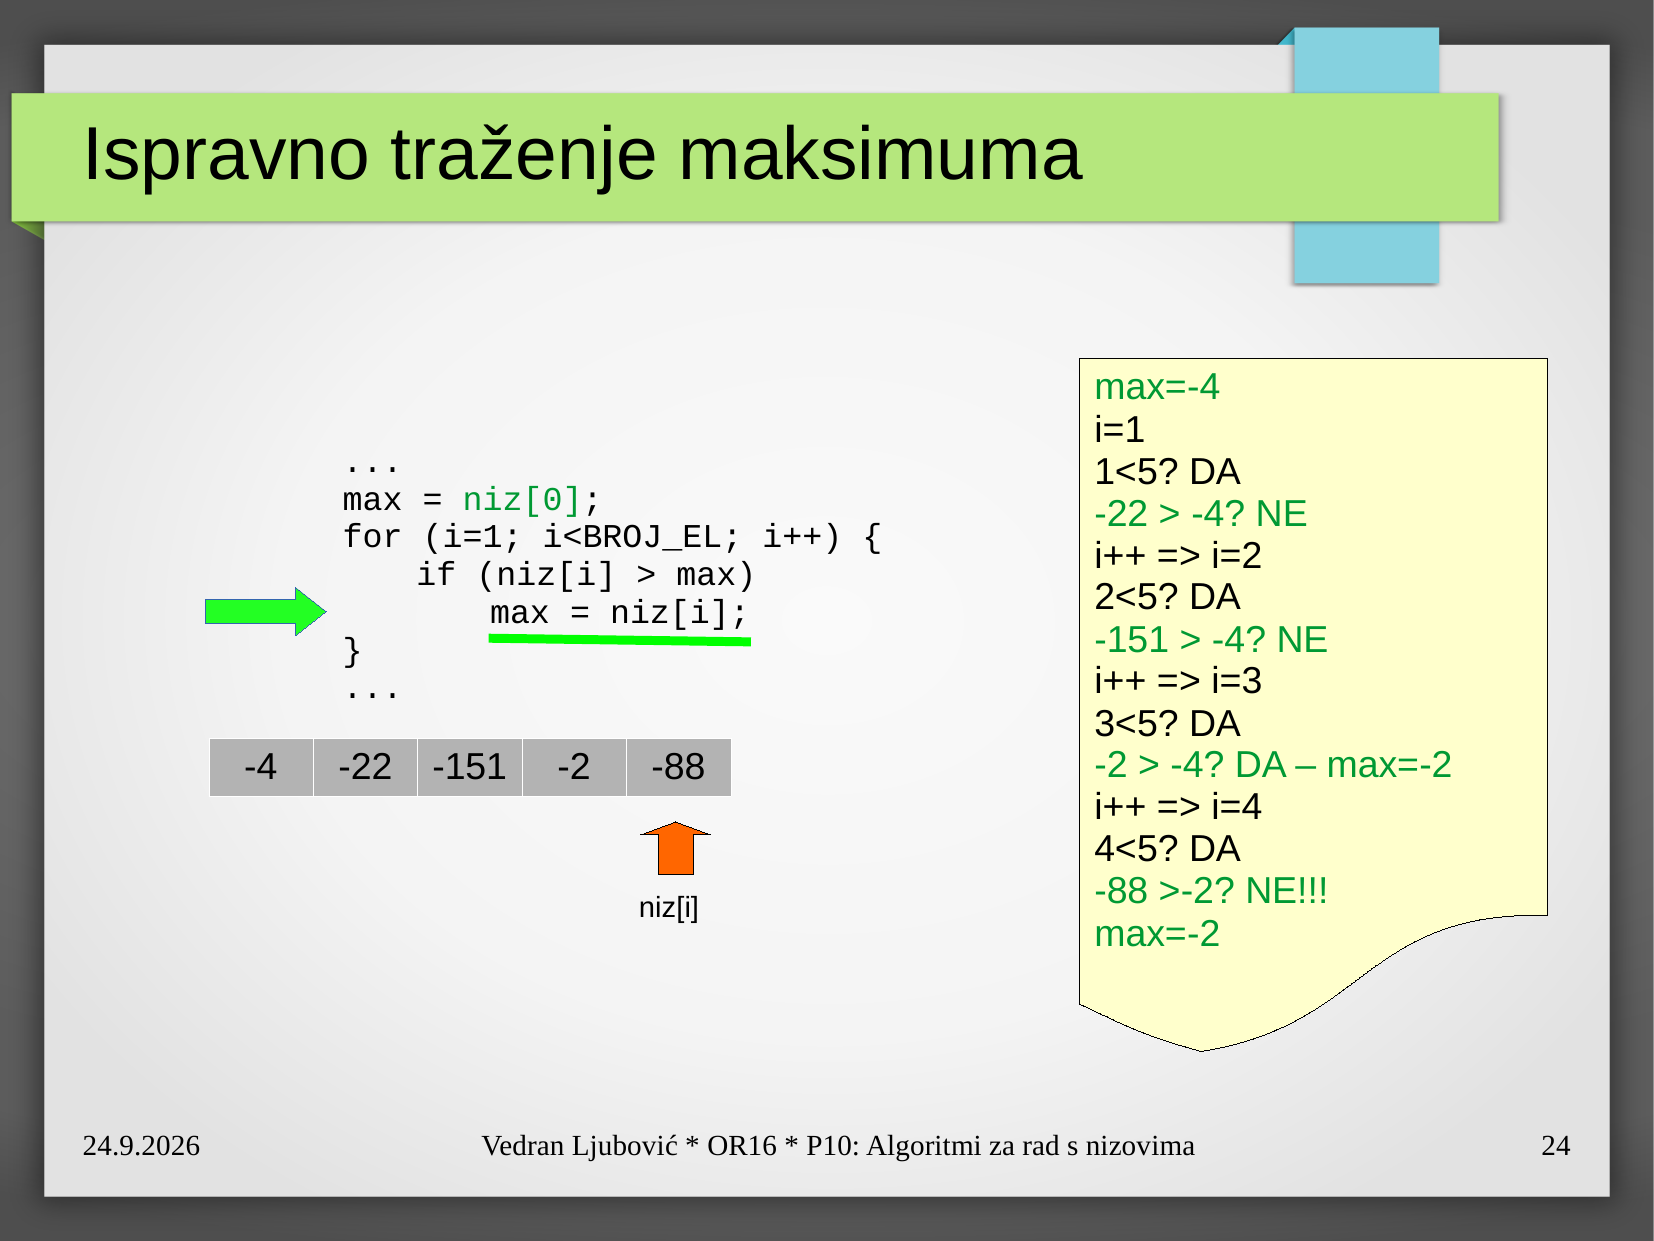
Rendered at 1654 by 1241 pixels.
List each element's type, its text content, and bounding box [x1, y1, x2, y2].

picture [0, 0, 1654, 1241]
text_box [205, 587, 327, 636]
text_box ... max = niz[0]; for (i=1; i<BROJ_EL; i++) { if (niz[i] > max) max = niz[i]; } ... [254, 399, 1143, 1034]
table_header -22 [314, 739, 417, 796]
table_header -4 [210, 739, 313, 796]
text_box [640, 821, 711, 875]
text_box niz[i] [456, 880, 725, 935]
title Ispravno traženje maksimuma [82, 94, 1264, 213]
table_header -2 [523, 739, 626, 796]
table_header -88 [627, 739, 731, 796]
text_box max=-4 i=1 1<5? DA -22 > -4? NE i++ => i=2 2<5? DA -151 > -4? NE i++ => i=3 3<5? DA -2 > -4? DA – max=-2 i++ => i=4 4<5? DA -88 >-2? NE!!! max=-2 [1079, 358, 1548, 1052]
table_header -151 [418, 739, 522, 796]
